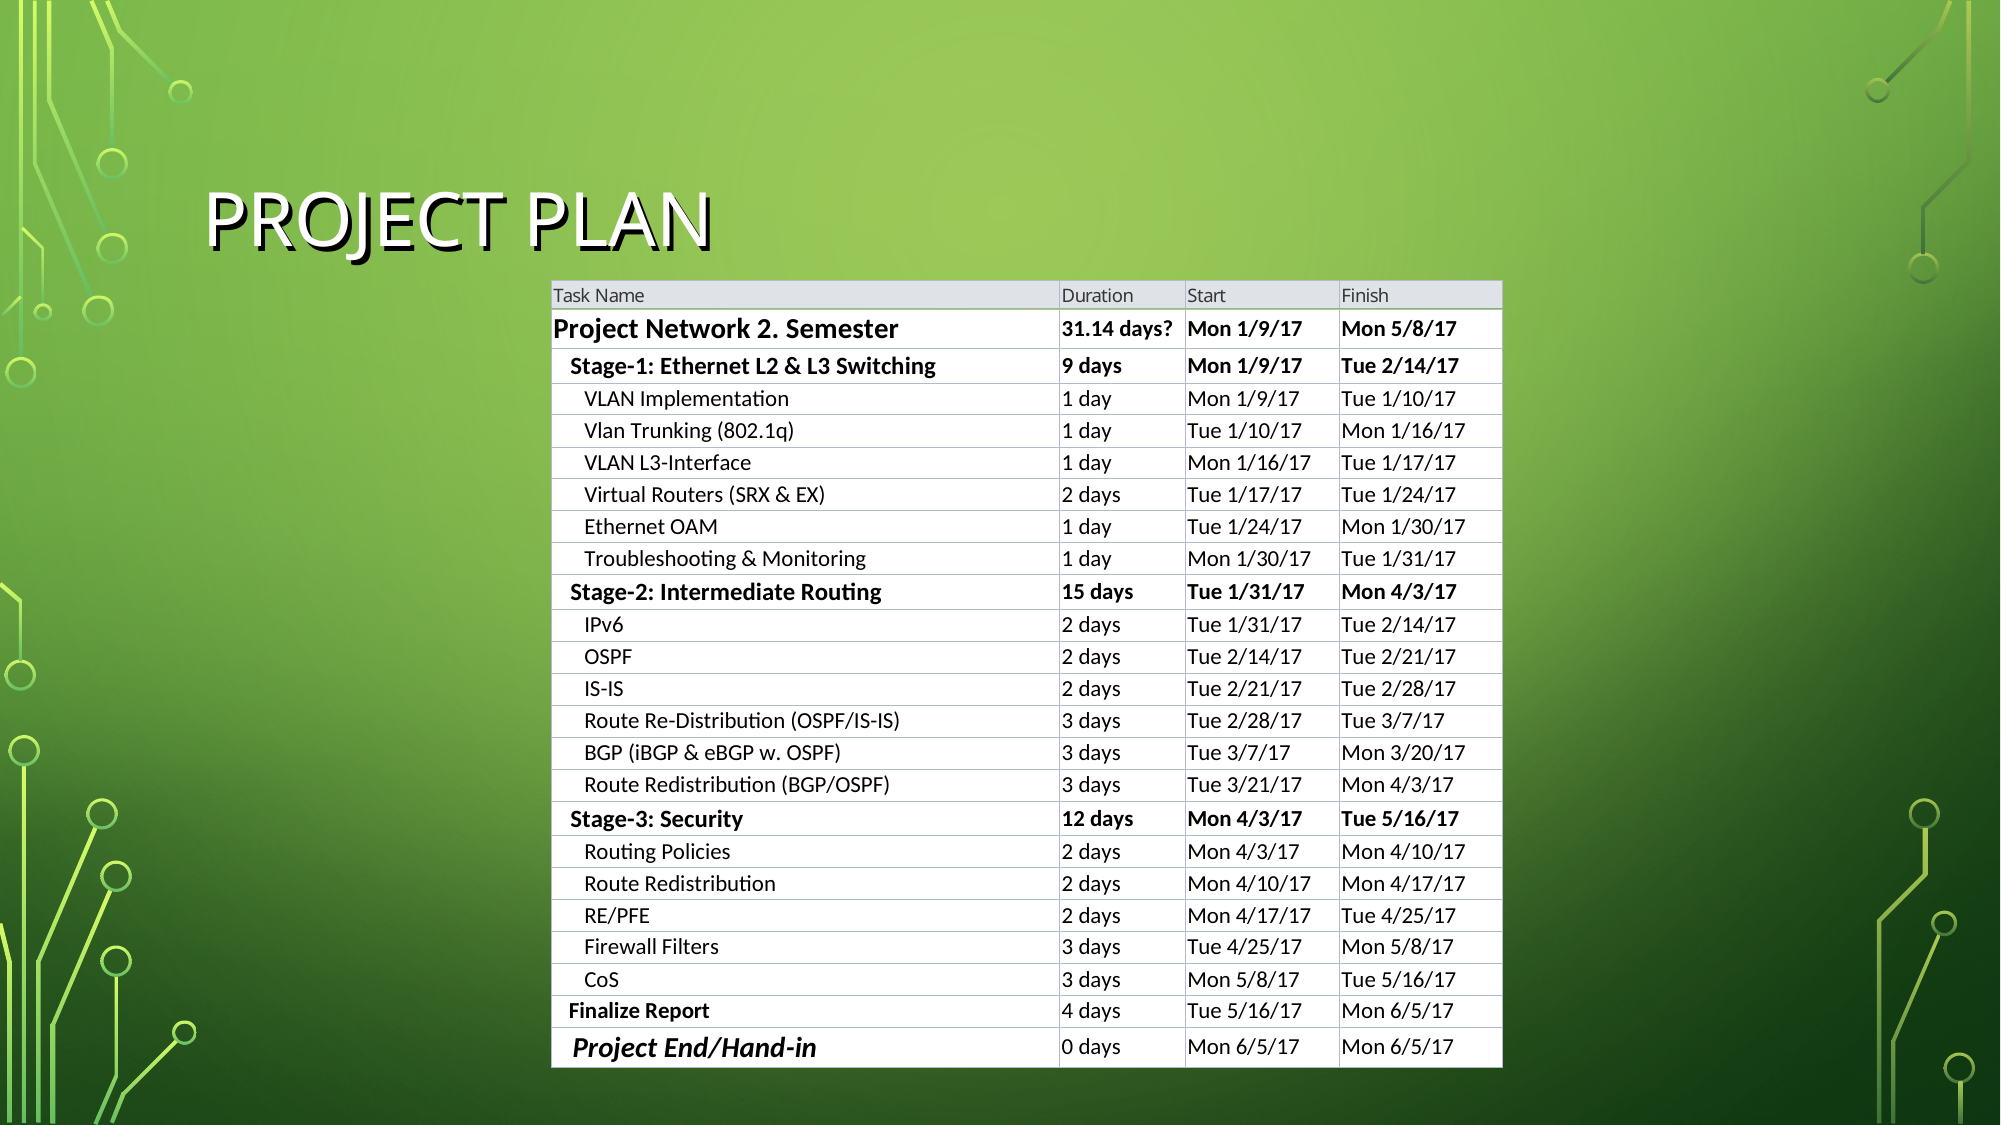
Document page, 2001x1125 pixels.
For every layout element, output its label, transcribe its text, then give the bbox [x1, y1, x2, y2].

title Project plan [187, 101, 1813, 344]
picture [551, 279, 1550, 1125]
